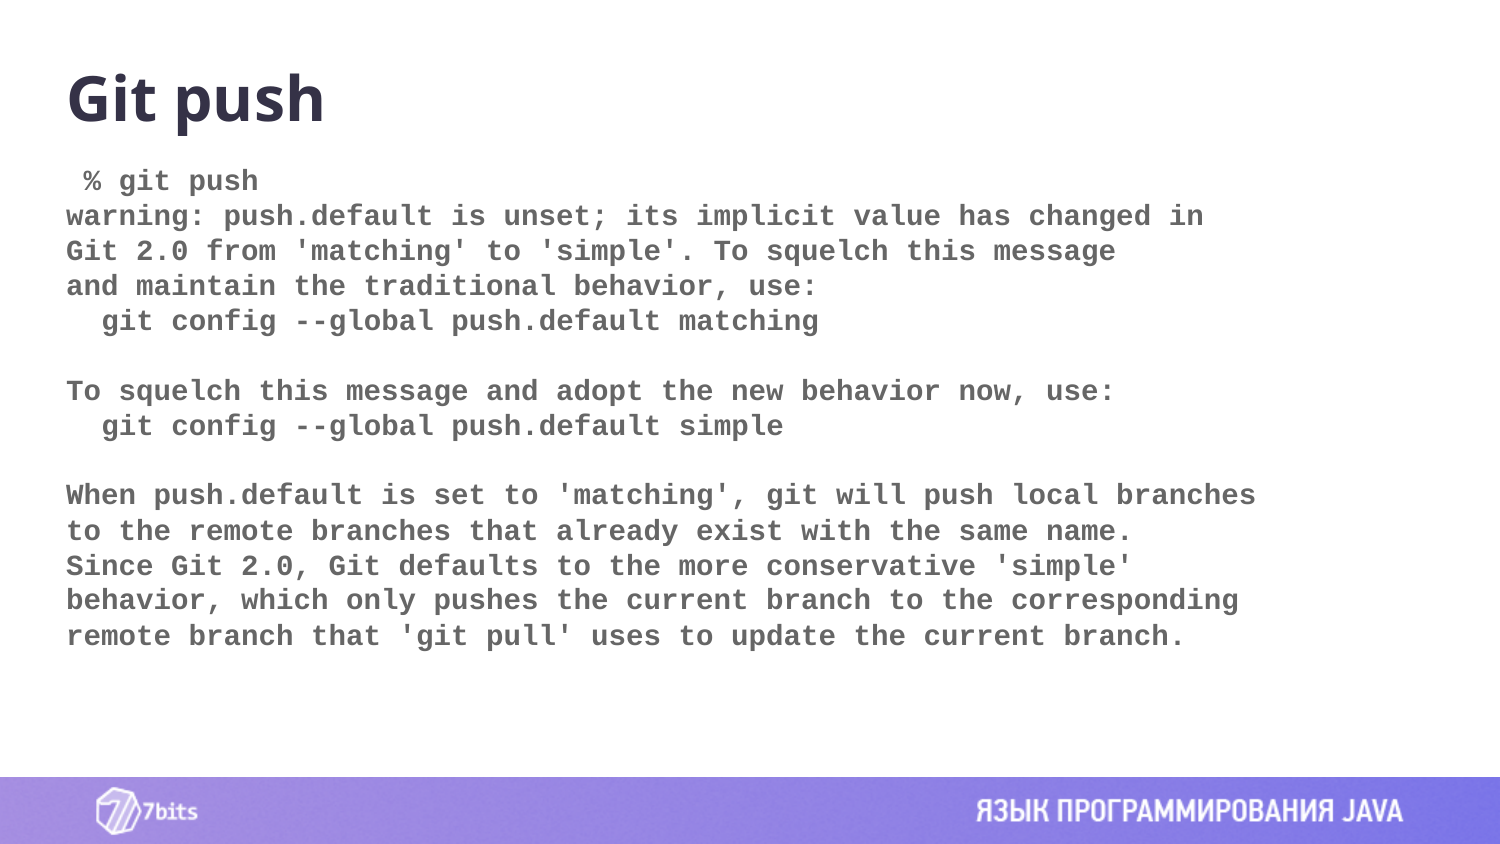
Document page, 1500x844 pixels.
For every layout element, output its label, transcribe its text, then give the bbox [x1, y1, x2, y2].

picture [0, 777, 1500, 844]
title Git push [51, 43, 1449, 138]
list % git push warning: push.default is unset; its implicit value has changed in Git 2.0 from 'matching' to 'simple'. To squelch this message and maintain the traditional behavior, use: git config --global push.default matching To squelch this message and adopt the new behavior now, use: git config --global push.default simple When push.default is set to 'matching', git will push local branches to the remote branches that already exist with the same name. Since Git 2.0, Git defaults to the more conservative 'simple' behavior, which only pushes the current branch to the corresponding remote branch that 'git pull' uses to update the current branch. [51, 146, 1449, 707]
